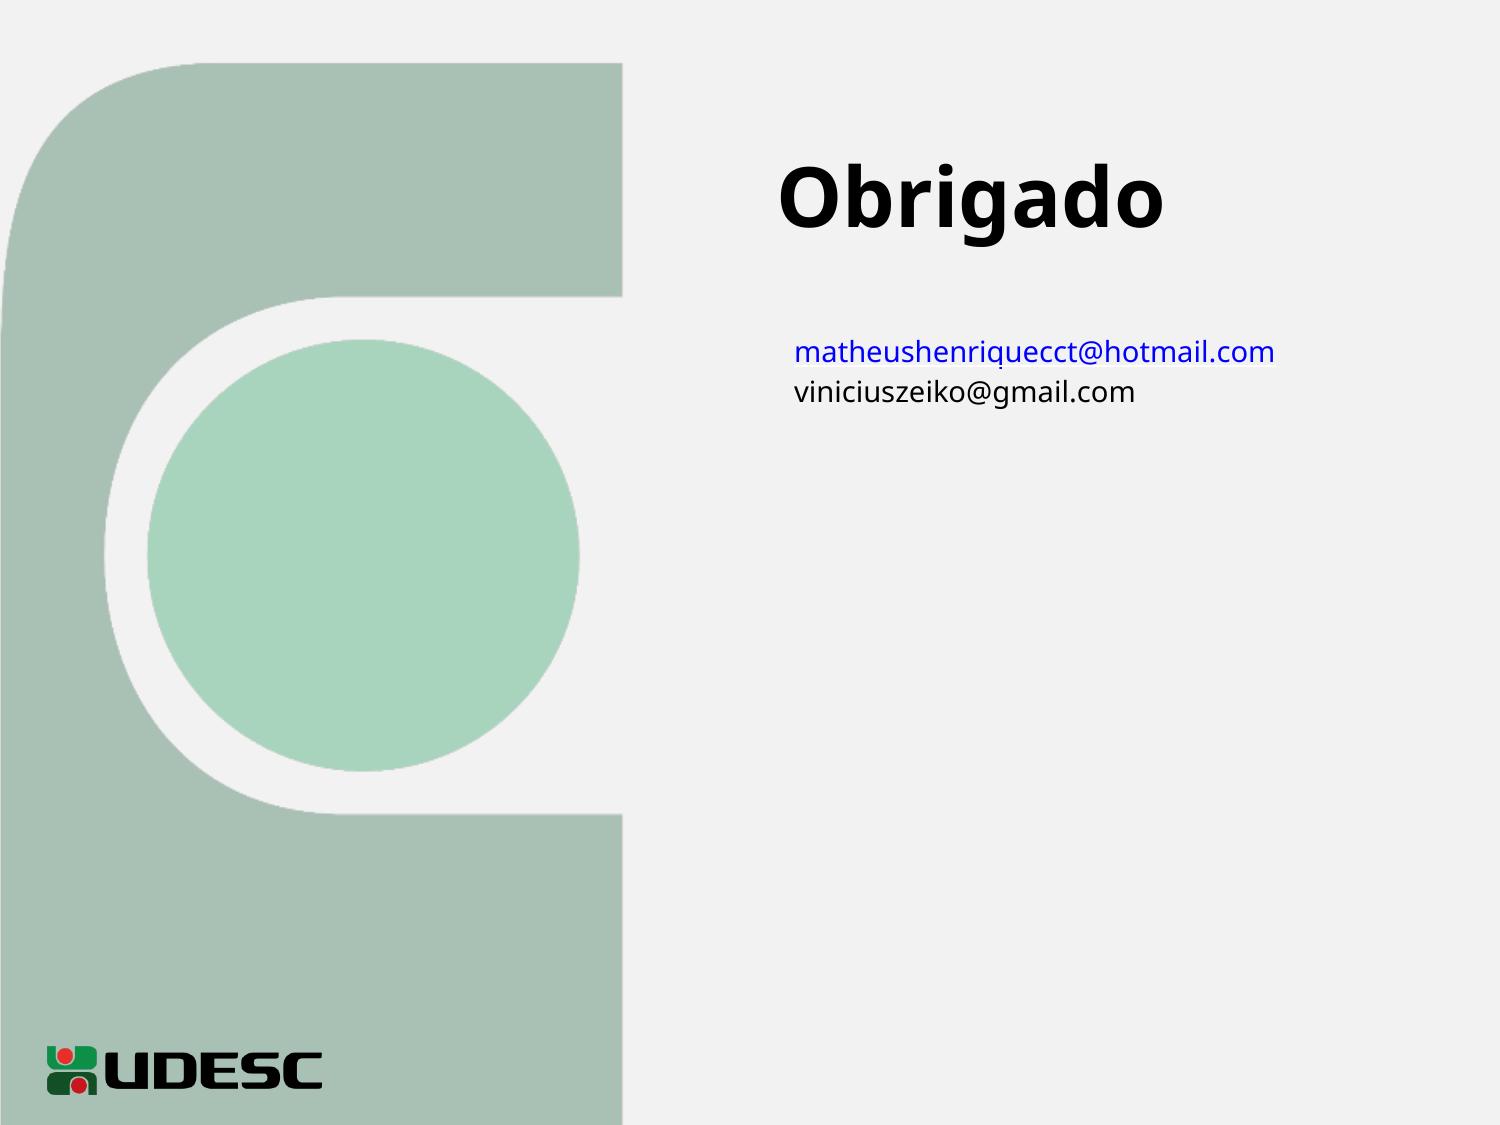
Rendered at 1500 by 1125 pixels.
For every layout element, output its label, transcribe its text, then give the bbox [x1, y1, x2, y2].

text_box matheushenriquecct@hotmail.com viniciuszeiko@gmail.com [779, 325, 1400, 691]
text_box Obrigado [761, 137, 1500, 252]
picture [0, 29, 685, 1125]
